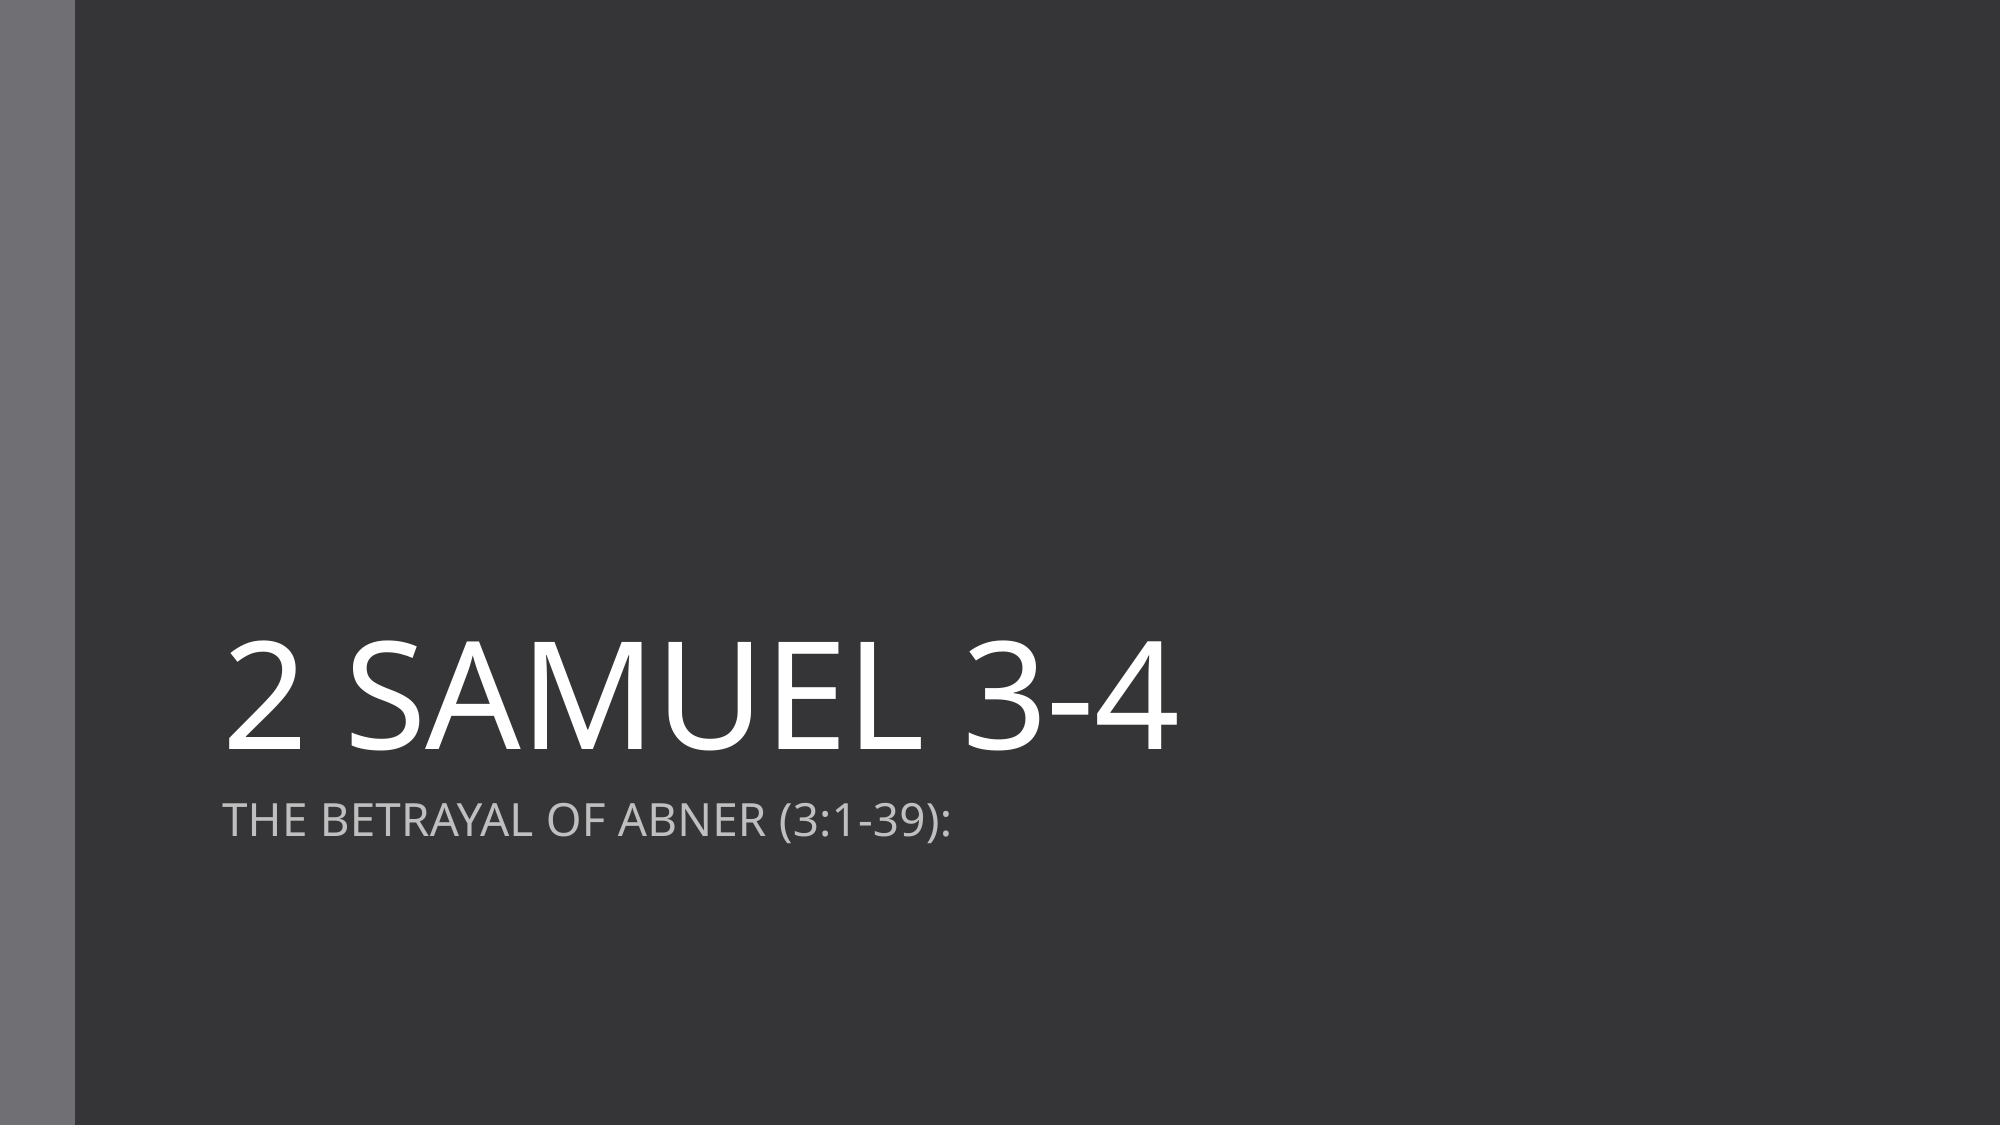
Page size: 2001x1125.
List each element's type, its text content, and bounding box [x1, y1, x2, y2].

title 2 SAMUEL 3-4 [206, 124, 1752, 787]
subtitle THE BETRAYAL OF ABNER (3:1-39): [206, 787, 1752, 1066]
